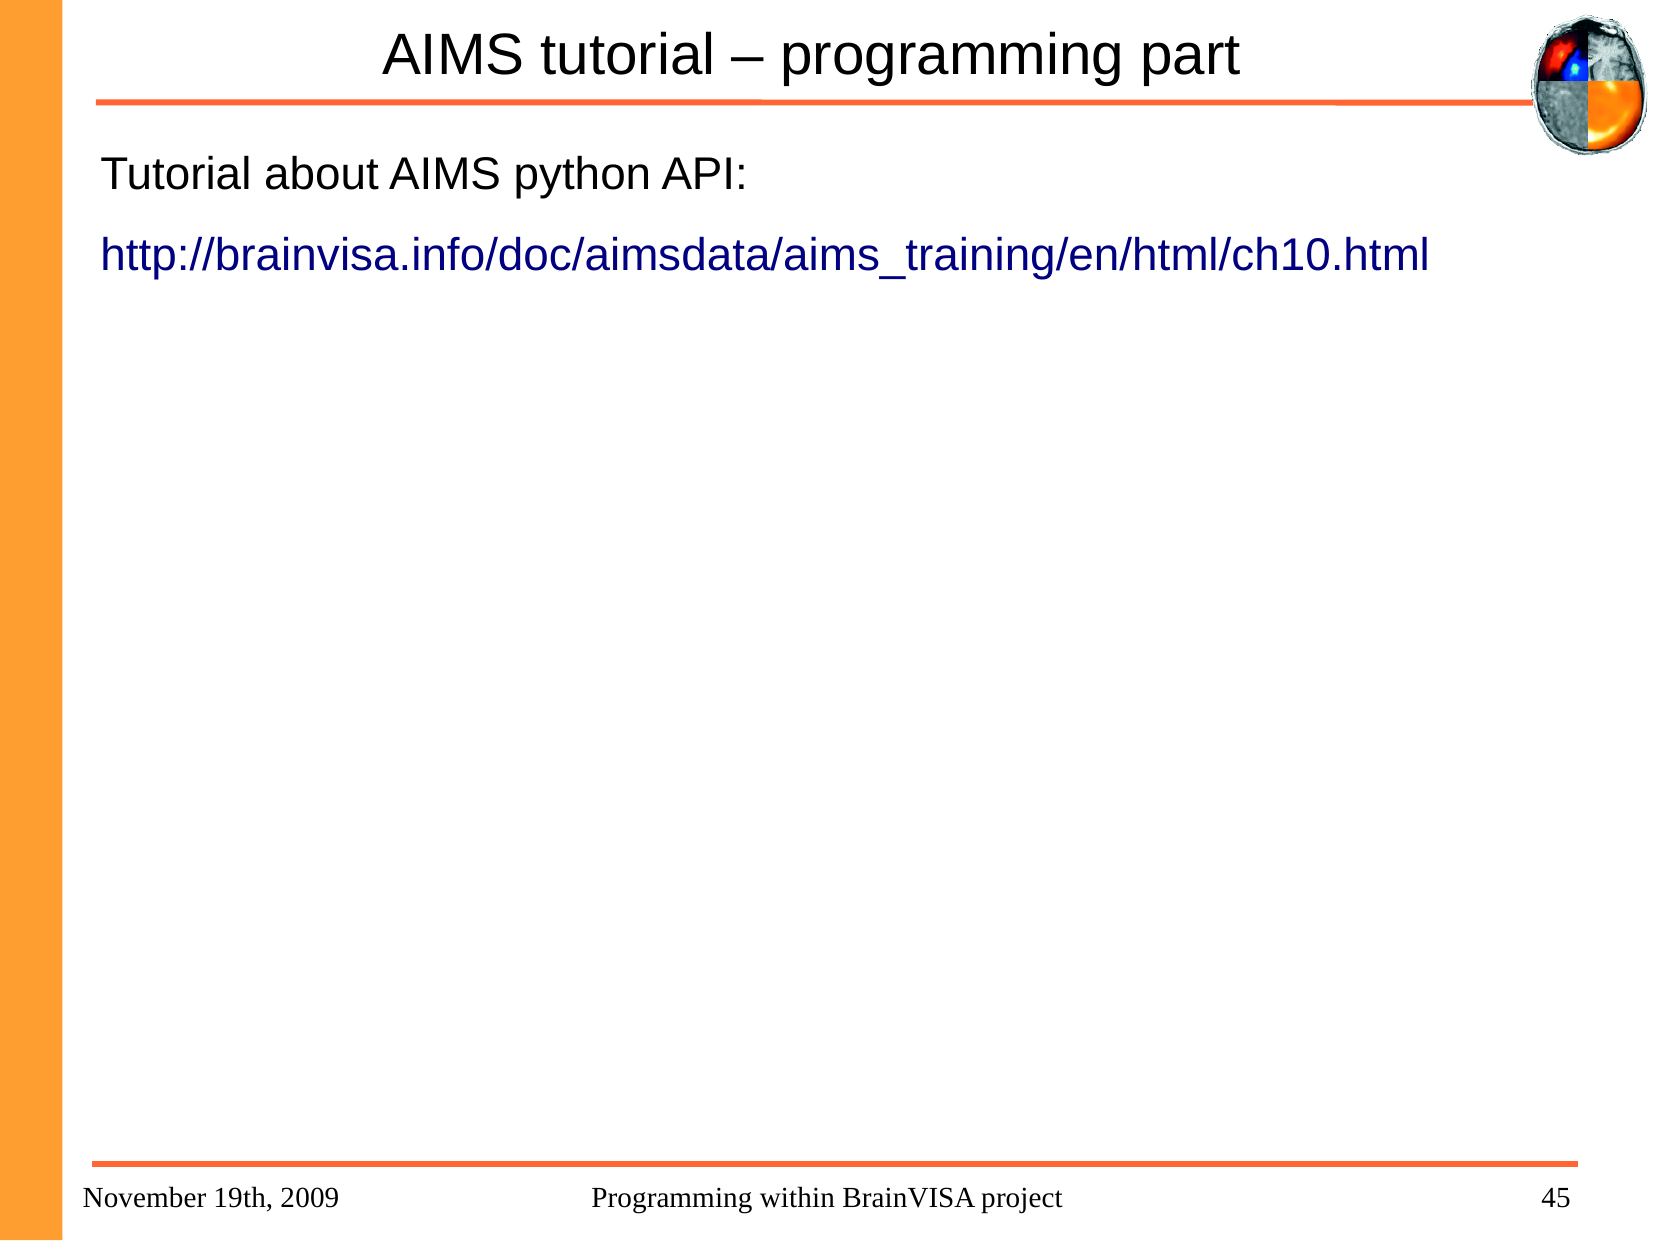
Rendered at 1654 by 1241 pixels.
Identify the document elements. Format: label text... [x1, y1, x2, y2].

list Tutorial about AIMS python API: http://brainvisa.info/doc/aimsdata/aims_training/en/html/ch10.html [82, 147, 1571, 967]
picture [1530, 14, 1649, 157]
title AIMS tutorial – programming part [88, 19, 1536, 89]
